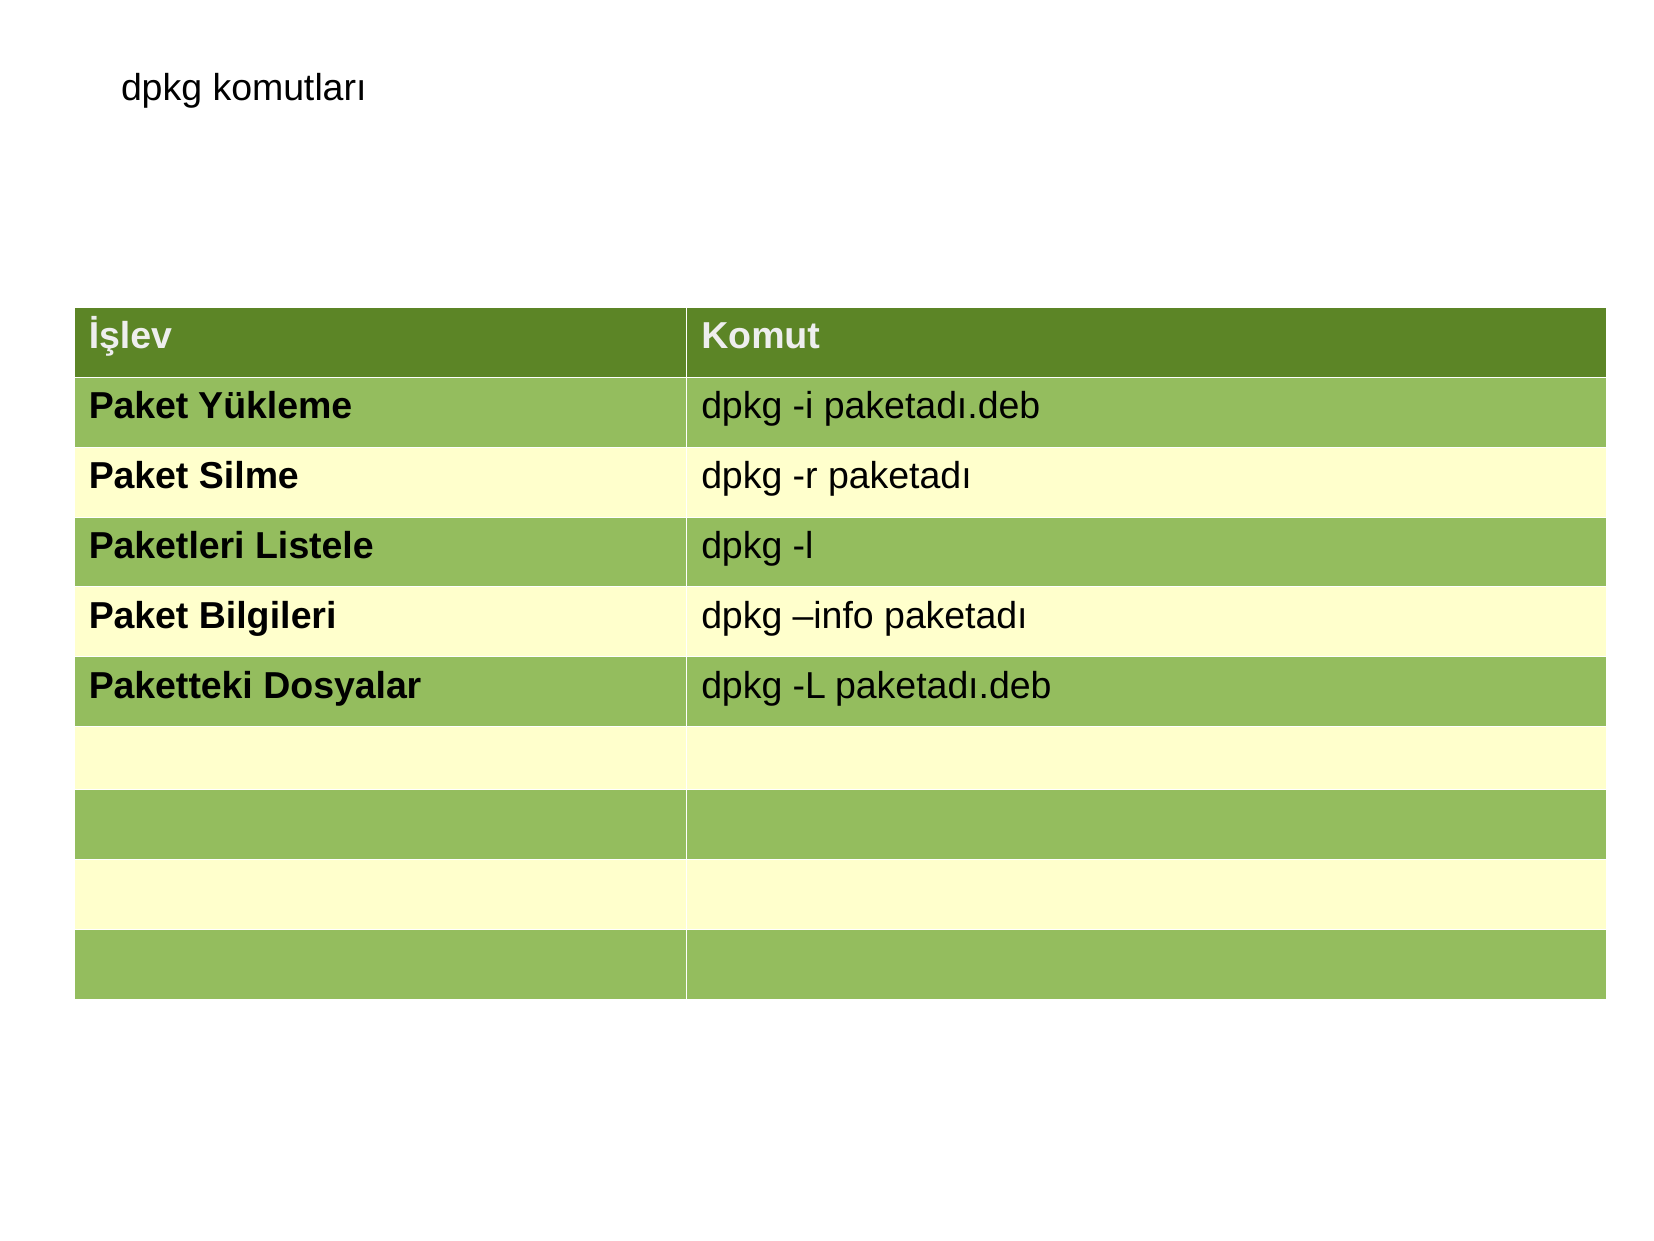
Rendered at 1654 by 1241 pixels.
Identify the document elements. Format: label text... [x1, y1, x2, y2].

table_cell Paket Yükleme [75, 378, 686, 447]
table_cell [75, 930, 686, 999]
table_cell Paketleri Listele [75, 518, 686, 586]
table_header Komut [687, 308, 1606, 377]
table_cell [75, 860, 686, 929]
table_cell [687, 727, 1606, 789]
table_cell dpkg -i paketadı.deb [687, 378, 1606, 447]
table_cell dpkg -L paketadı.deb [687, 657, 1606, 726]
table_cell dpkg -l [687, 518, 1606, 586]
table_header İşlev [75, 308, 686, 377]
table_cell Paketteki Dosyalar [75, 657, 686, 726]
table_cell [687, 790, 1606, 859]
table_cell [687, 930, 1606, 999]
table_cell [75, 790, 686, 859]
table_cell dpkg -r paketadı [687, 448, 1606, 517]
table_cell Paket Silme [75, 448, 686, 517]
table_cell [687, 860, 1606, 929]
table_cell Paket Bilgileri [75, 587, 686, 656]
table_cell [75, 727, 686, 789]
table_cell dpkg –info paketadı [687, 587, 1606, 656]
text_box dpkg komutları [106, 59, 1536, 116]
